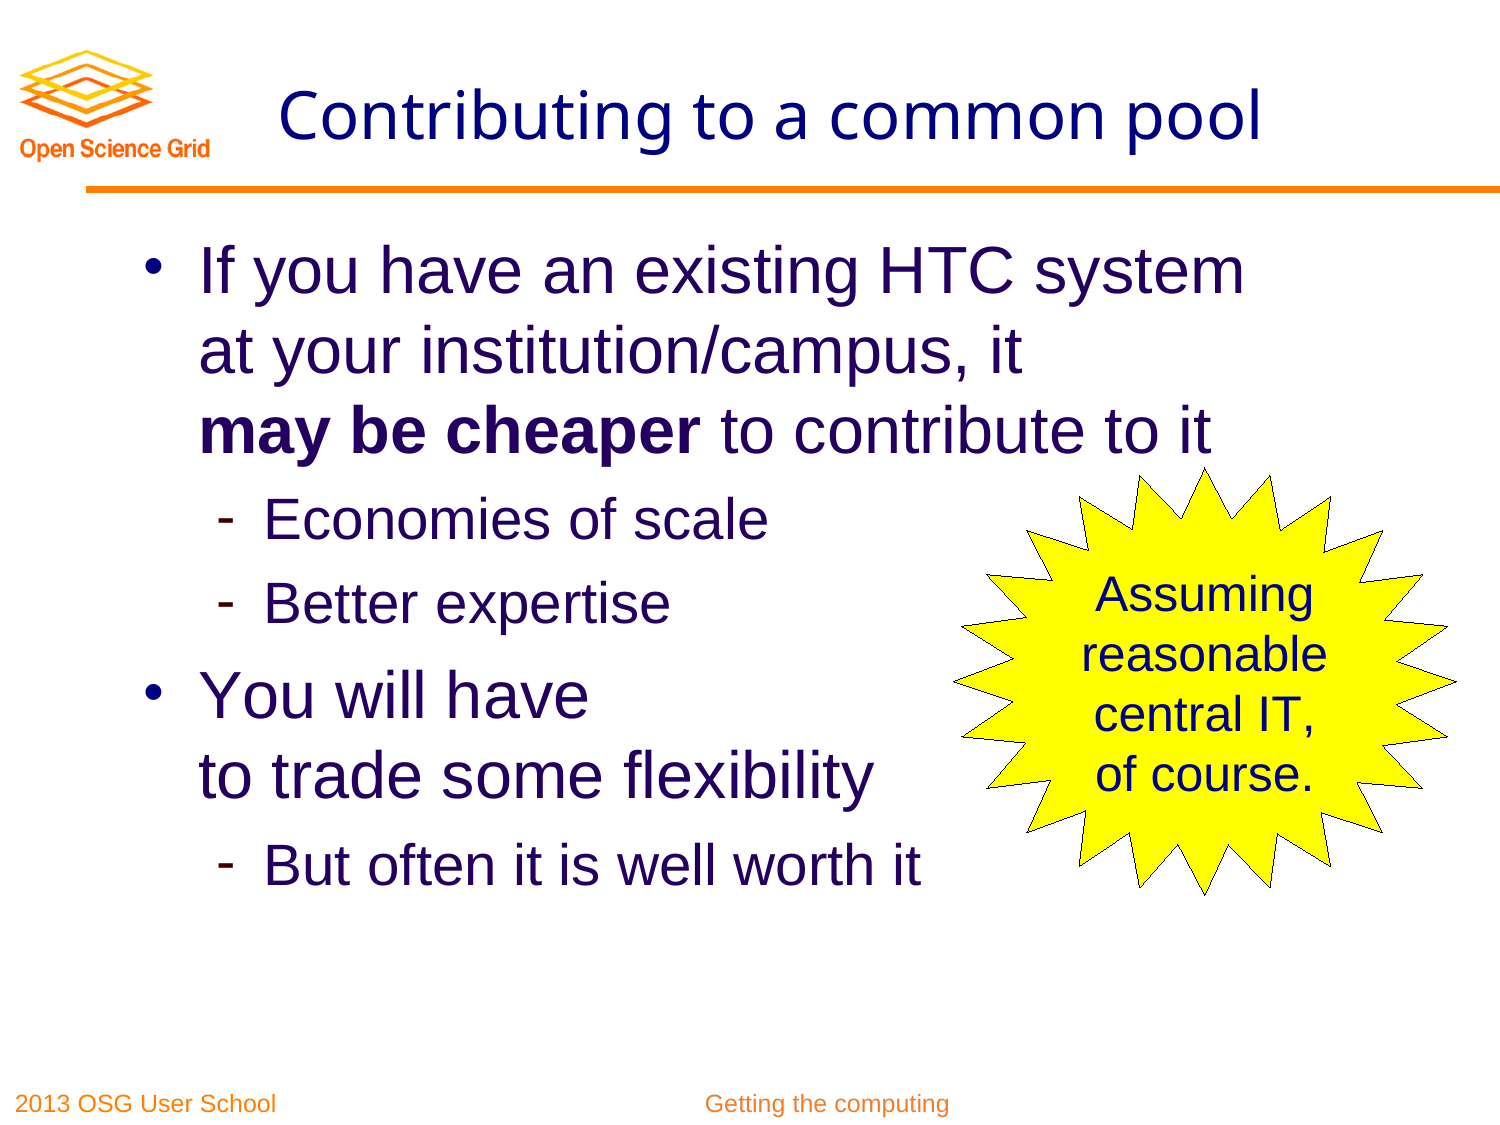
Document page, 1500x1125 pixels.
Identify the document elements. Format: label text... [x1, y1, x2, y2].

text_box Assuming reasonable central IT, of course. [953, 467, 1457, 896]
title Contributing to a common pool [201, 18, 1342, 207]
picture [0, 27, 201, 179]
list If you have an existing HTC system at your institution/campus, it may be cheaper to contribute to it Economies of scale Better expertise You will have to trade some flexibility But often it is well worth it [127, 218, 1403, 962]
